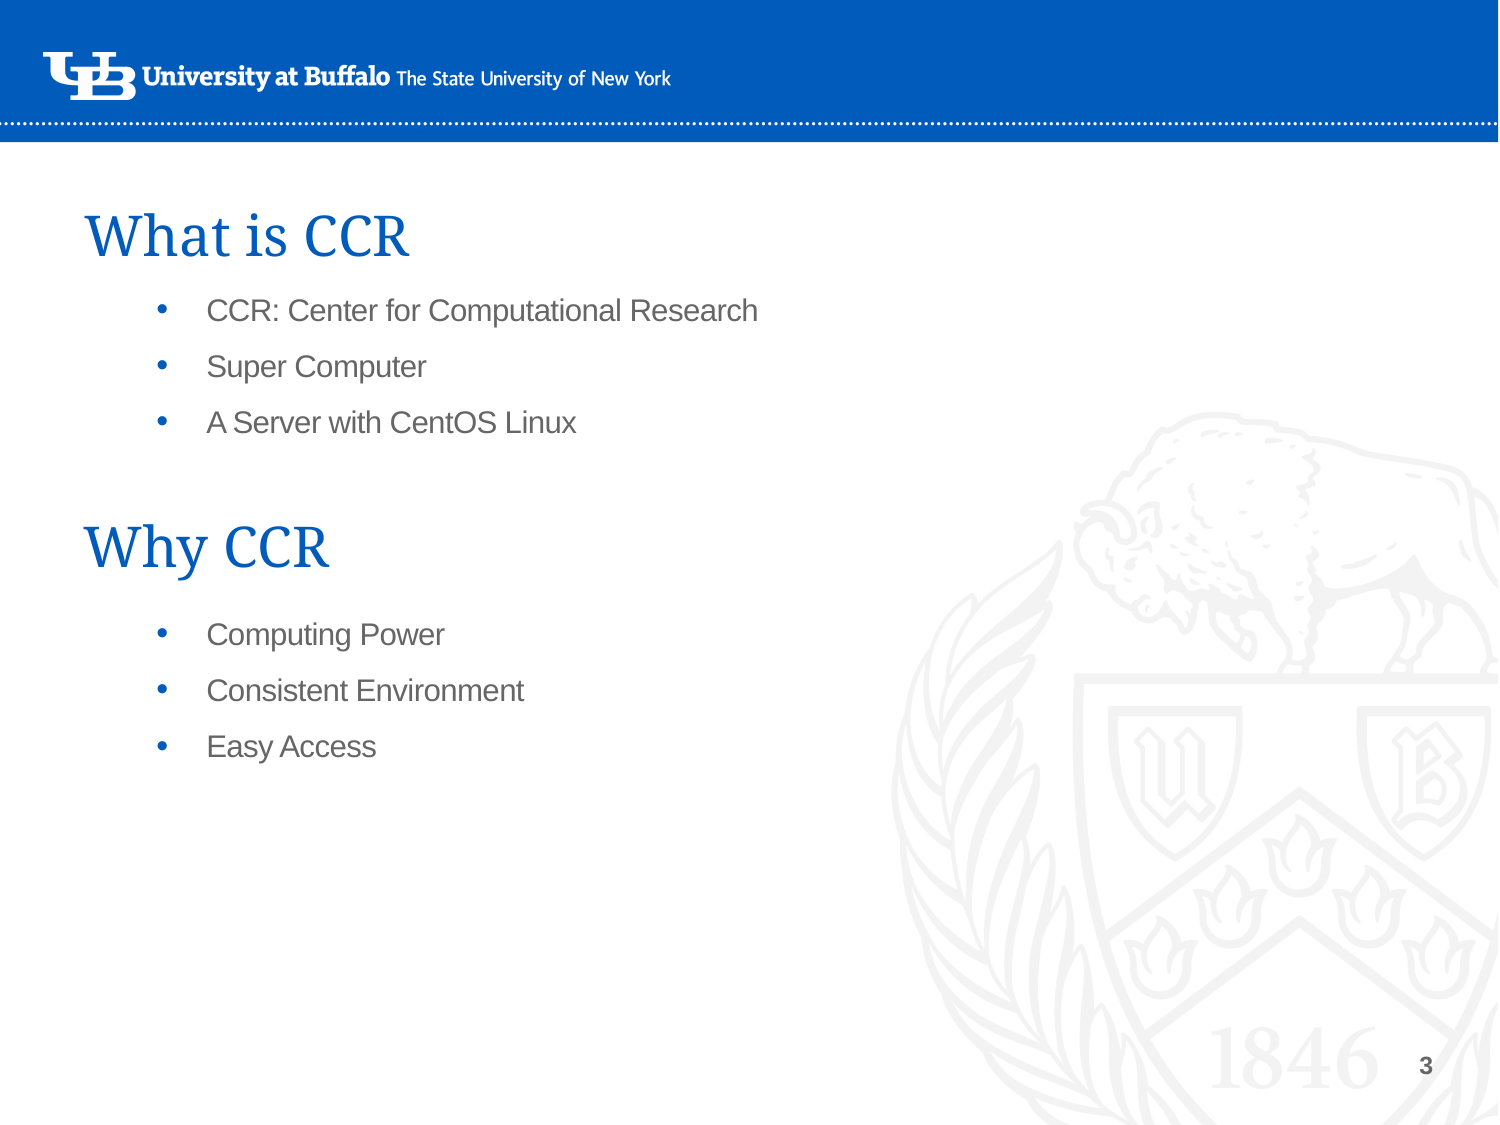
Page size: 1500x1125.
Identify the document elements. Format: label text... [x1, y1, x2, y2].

list CCR: Center for Computational Research Super Computer A Server with CentOS Linux [120, 279, 1300, 466]
title Why CCR [68, 507, 1426, 586]
title What is CCR [70, 195, 1427, 275]
picture [0, 0, 1499, 1125]
list Computing Power Consistent Environment Easy Access [120, 603, 1300, 790]
